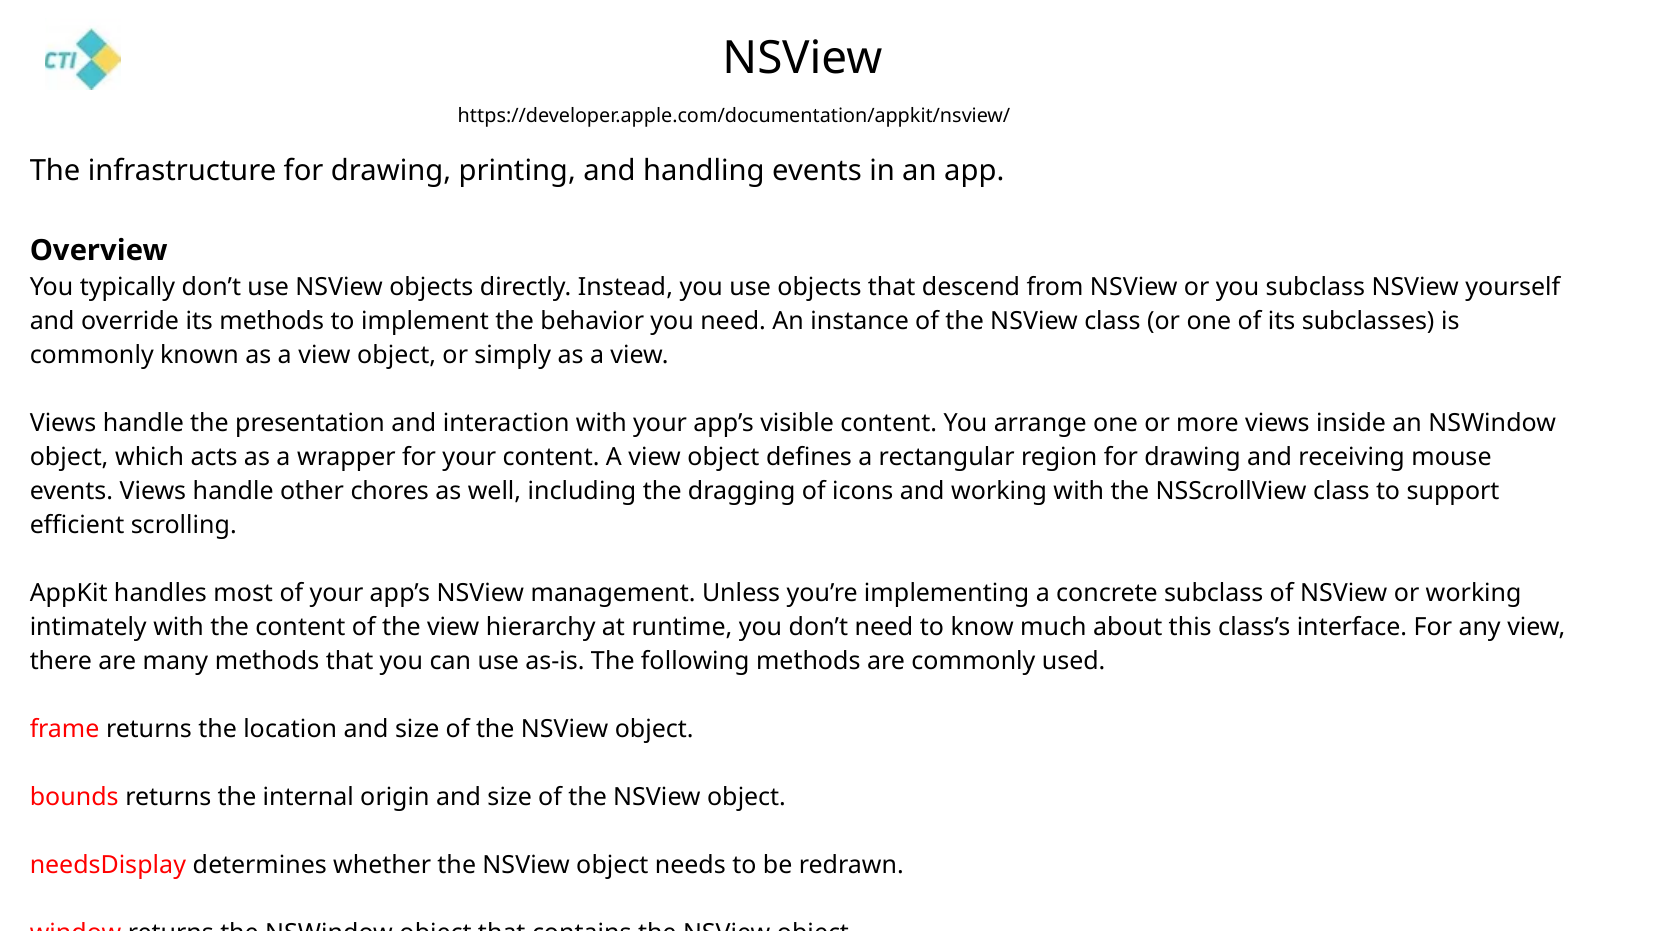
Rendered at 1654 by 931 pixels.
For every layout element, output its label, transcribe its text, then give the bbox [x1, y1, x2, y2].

text_box The infrastructure for drawing, printing, and handling events in an app. Overview You typically don’t use NSView objects directly. Instead, you use objects that descend from NSView or you subclass NSView yourself and override its methods to implement the behavior you need. An instance of the NSView class (or one of its subclasses) is commonly known as a view object, or simply as a view. Views handle the presentation and interaction with your app’s visible content. You arrange one or more views inside an NSWindow object, which acts as a wrapper for your content. A view object defines a rectangular region for drawing and receiving mouse events. Views handle other chores as well, including the dragging of icons and working with the NSScrollView class to support efficient scrolling. AppKit handles most of your app’s NSView management. Unless you’re implementing a concrete subclass of NSView or working intimately with the content of the view hierarchy at runtime, you don’t need to know much about this class’s interface. For any view, there are many methods that you can use as-is. The following methods are commonly used. frame returns the location and size of the NSView object. bounds returns the internal origin and size of the NSView object. needsDisplay determines whether the NSView object needs to be redrawn. window returns the NSWindow object that contains the NSView object. draw(_:) draws the NSView object. (All subclasses must implement this method, but it’s rarely invoked explicitly.) An alternative to drawing is to update the layer directly using the updateLayer() method. [15, 142, 1591, 931]
picture [45, 18, 121, 91]
text_box https://developer.apple.com/documentation/appkit/nsview/ [442, 93, 1411, 142]
text_box NSView [225, 17, 1381, 136]
